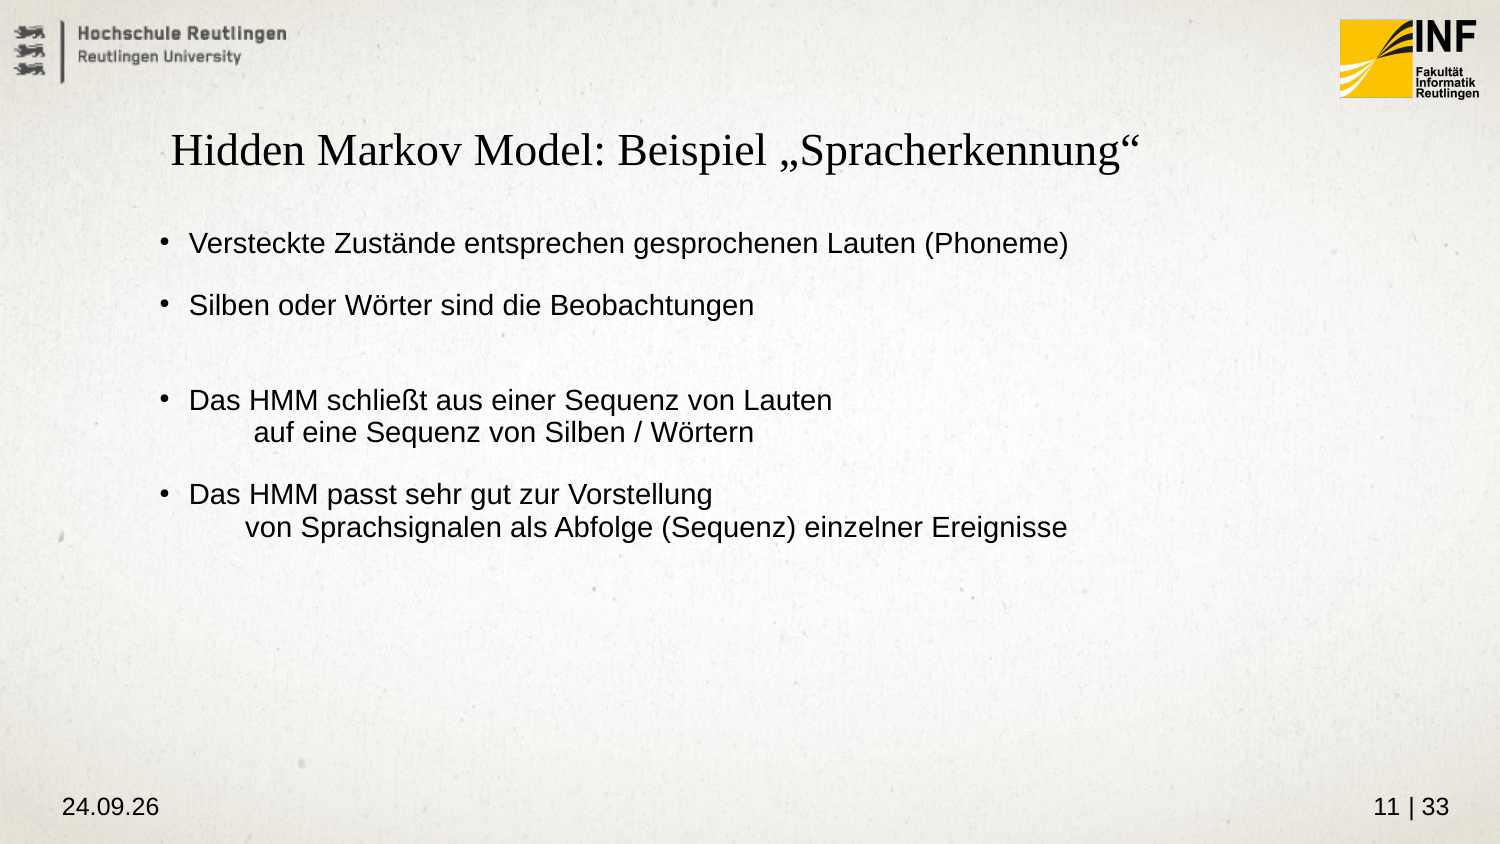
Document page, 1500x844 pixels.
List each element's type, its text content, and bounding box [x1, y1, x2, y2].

title Hidden Markov Model: Beispiel „Spracherkennung“ [159, 106, 1341, 188]
list Versteckte Zustände entsprechen gesprochenen Lauten (Phoneme) Silben oder Wörter sind die Beobachtungen Das HMM schließt aus einer Sequenz von Lauten auf eine Sequenz von Silben / Wörtern Das HMM passt sehr gut zur Vorstellung von Sprachsignalen als Abfolge (Sequenz) einzelner Ereignisse [159, 225, 1341, 731]
picture [0, 0, 1500, 844]
